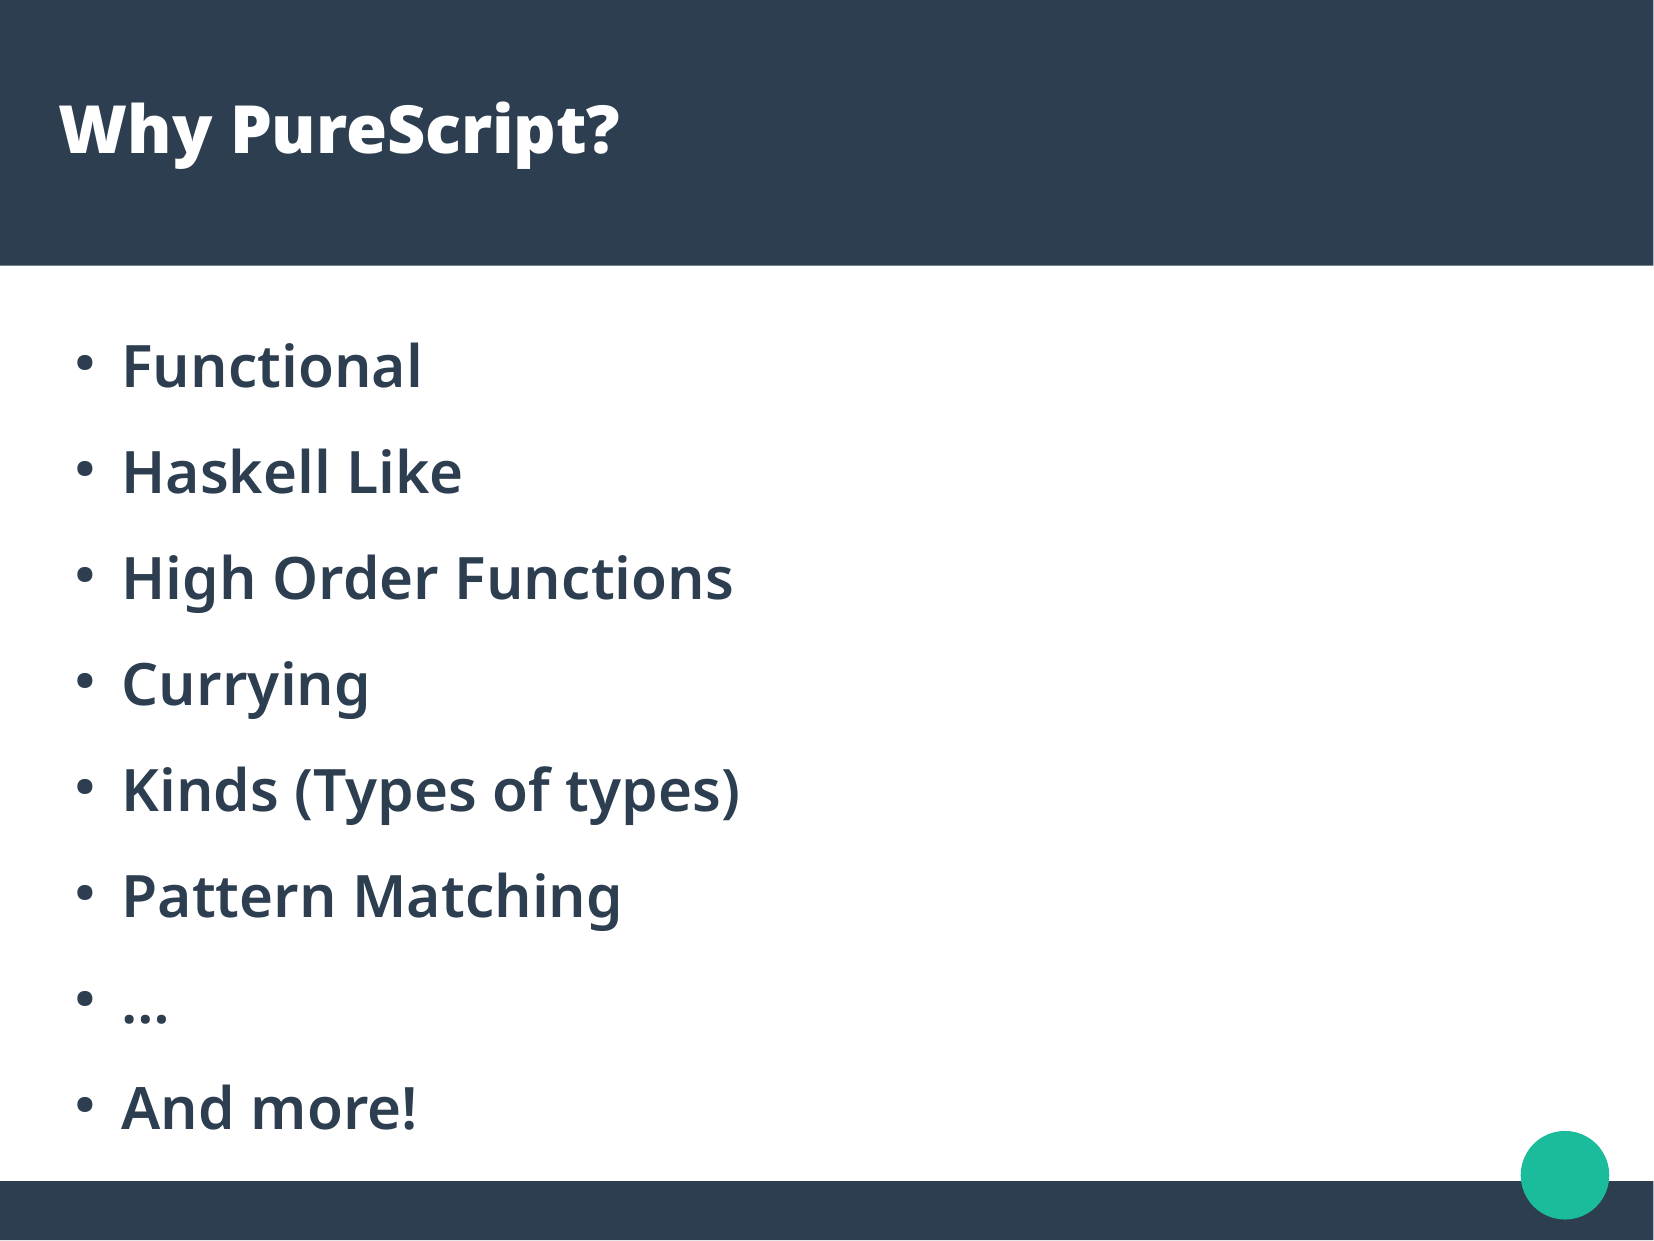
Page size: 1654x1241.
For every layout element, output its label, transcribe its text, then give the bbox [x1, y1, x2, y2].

title Why PureScript? [59, 49, 1595, 207]
list Functional Haskell Like High Order Functions Currying Kinds (Types of types) Pattern Matching … And more! [59, 324, 1595, 1152]
